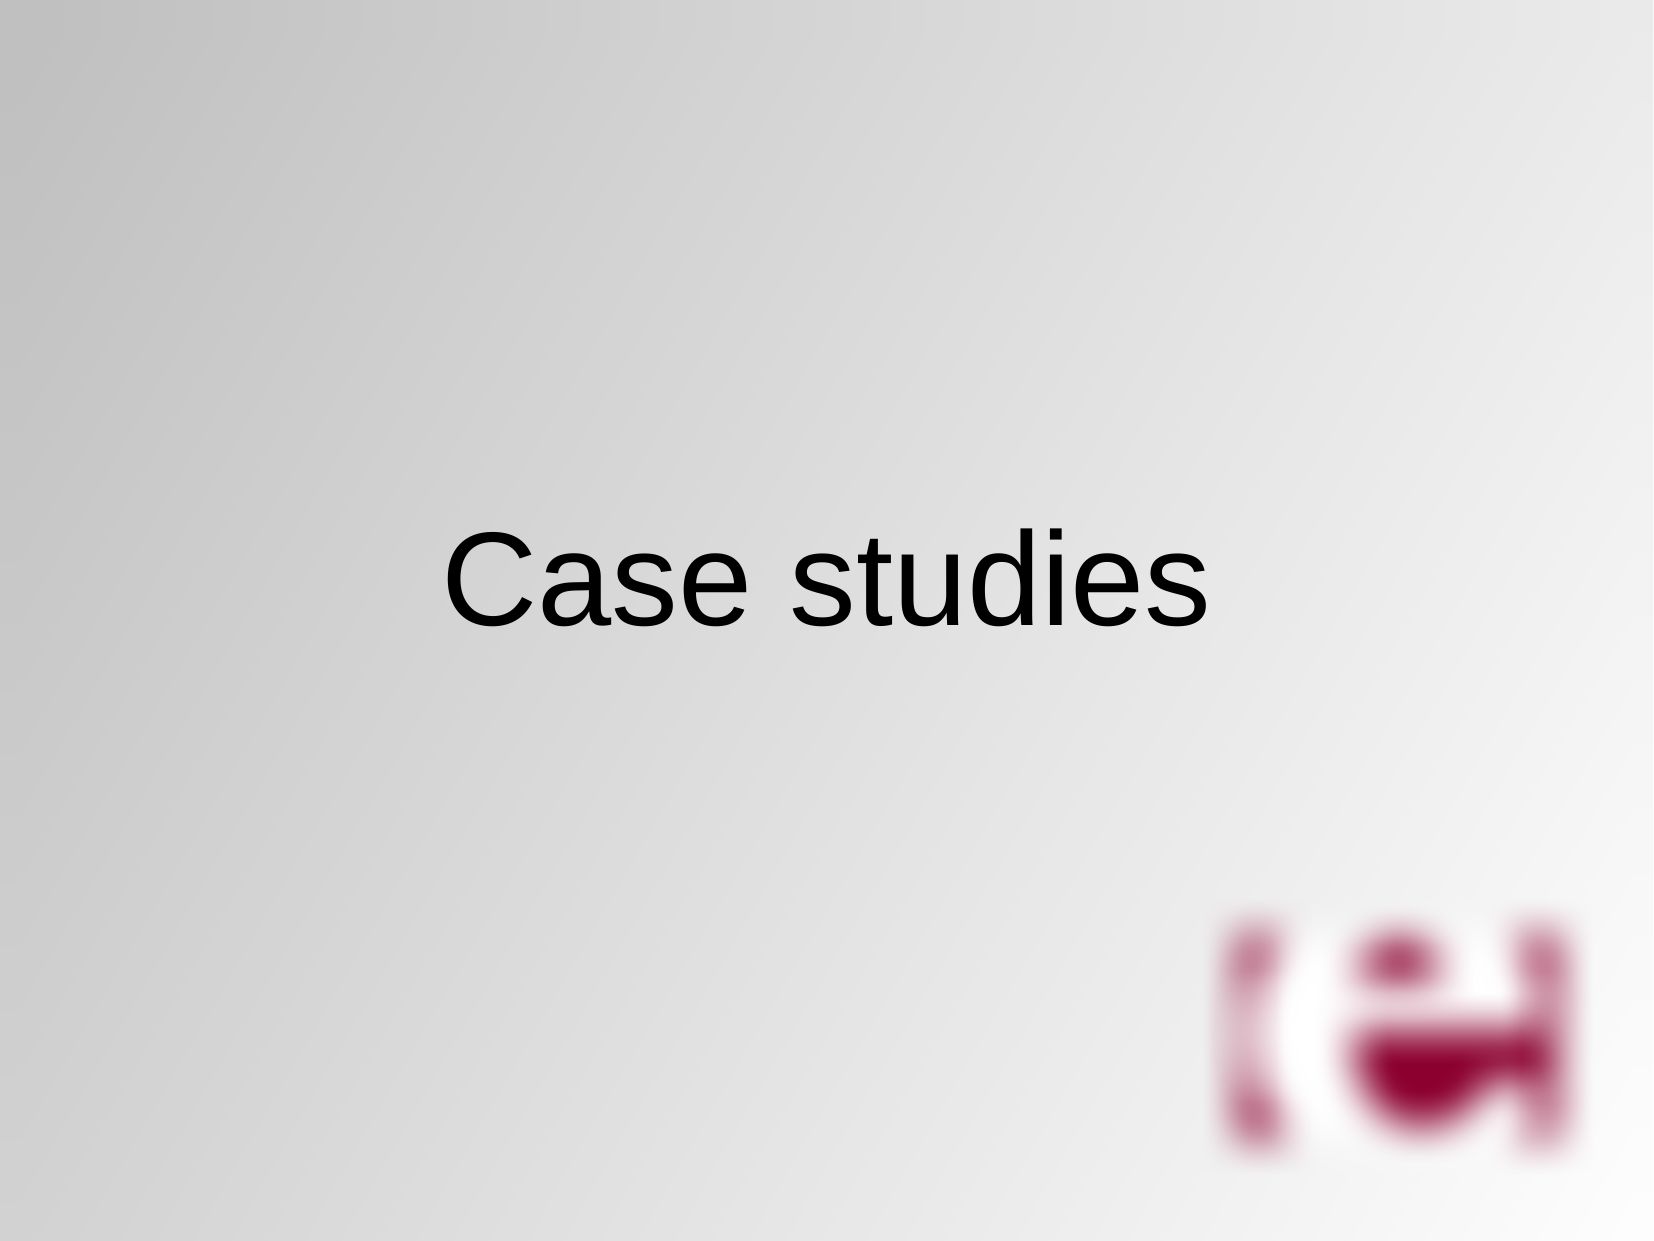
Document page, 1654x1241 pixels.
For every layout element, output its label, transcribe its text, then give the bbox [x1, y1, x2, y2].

subtitle Case studies [82, 49, 1571, 1109]
picture [0, 0, 1654, 1241]
